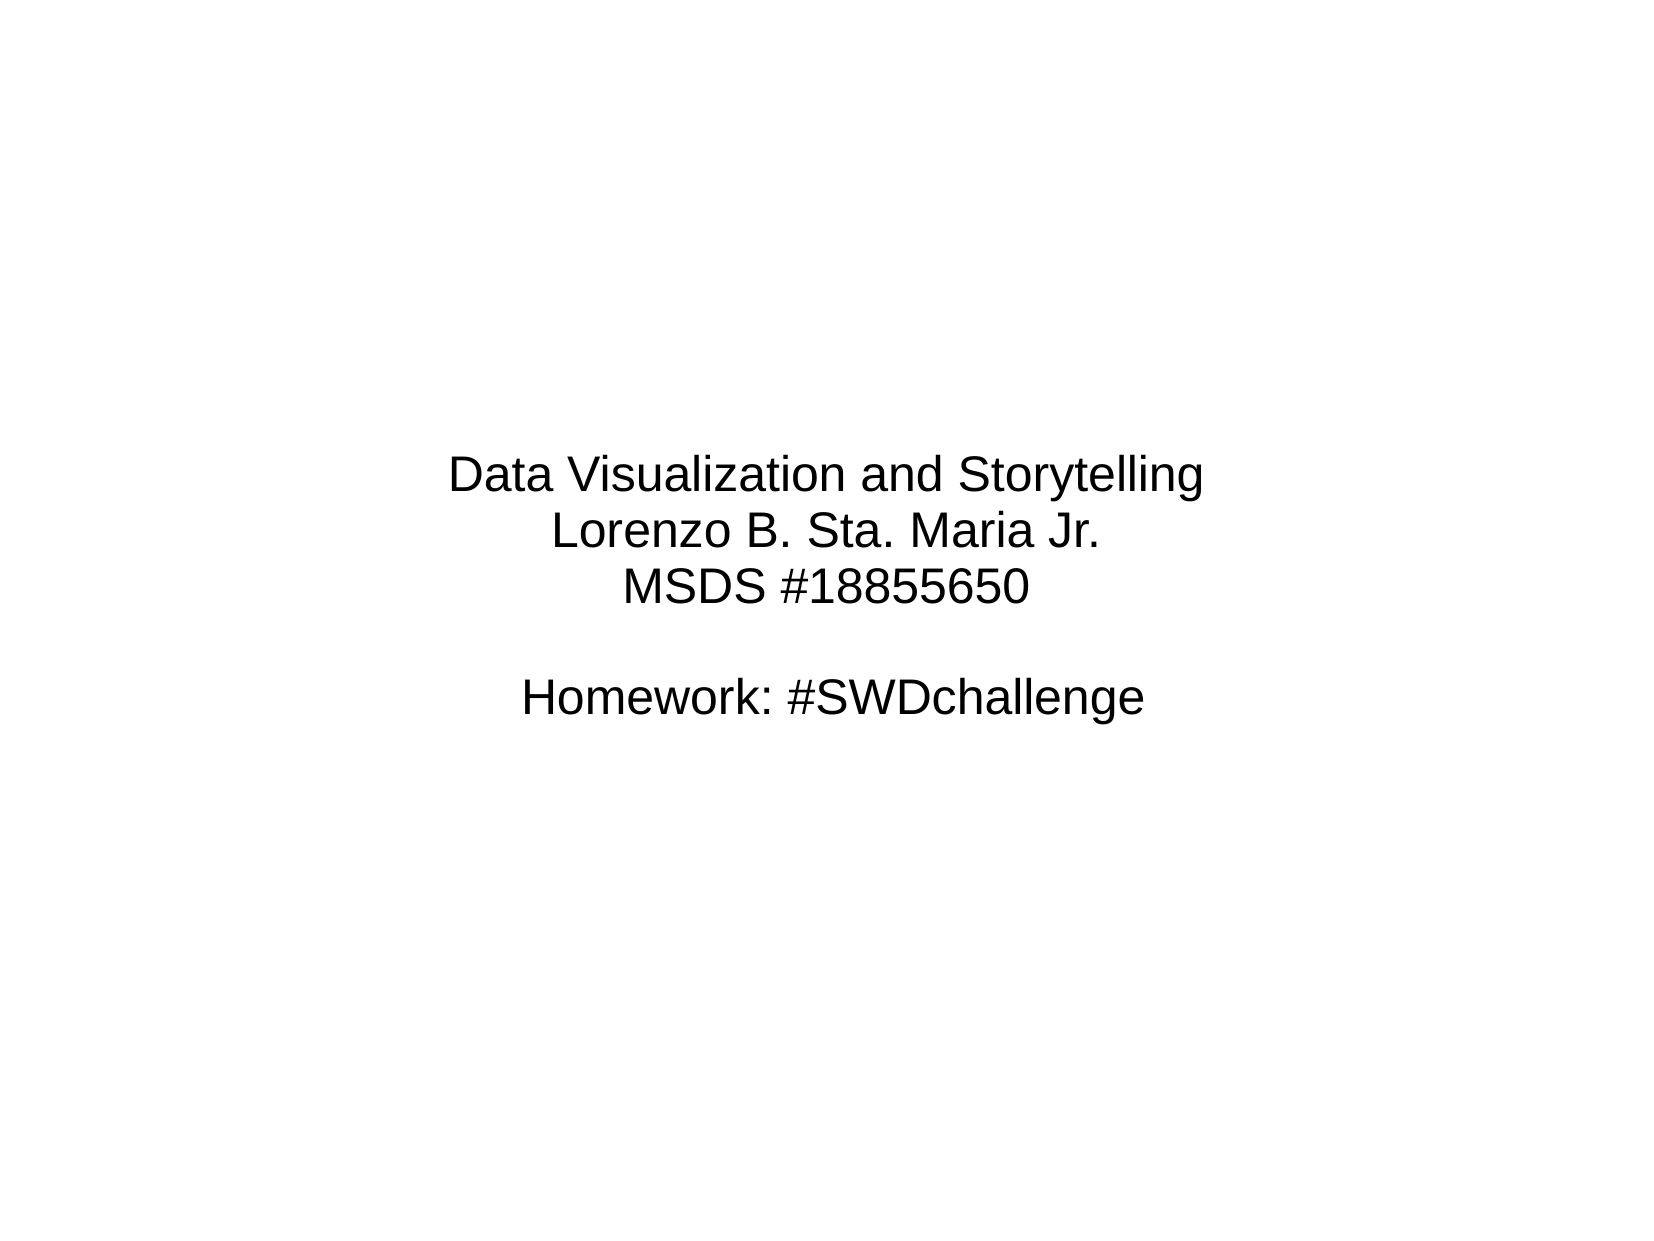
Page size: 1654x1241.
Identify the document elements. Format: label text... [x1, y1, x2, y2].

text_box Data Visualization and Storytelling Lorenzo B. Sta. Maria Jr. MSDS #18855650 Homework: #SWDchallenge [170, 439, 1497, 733]
